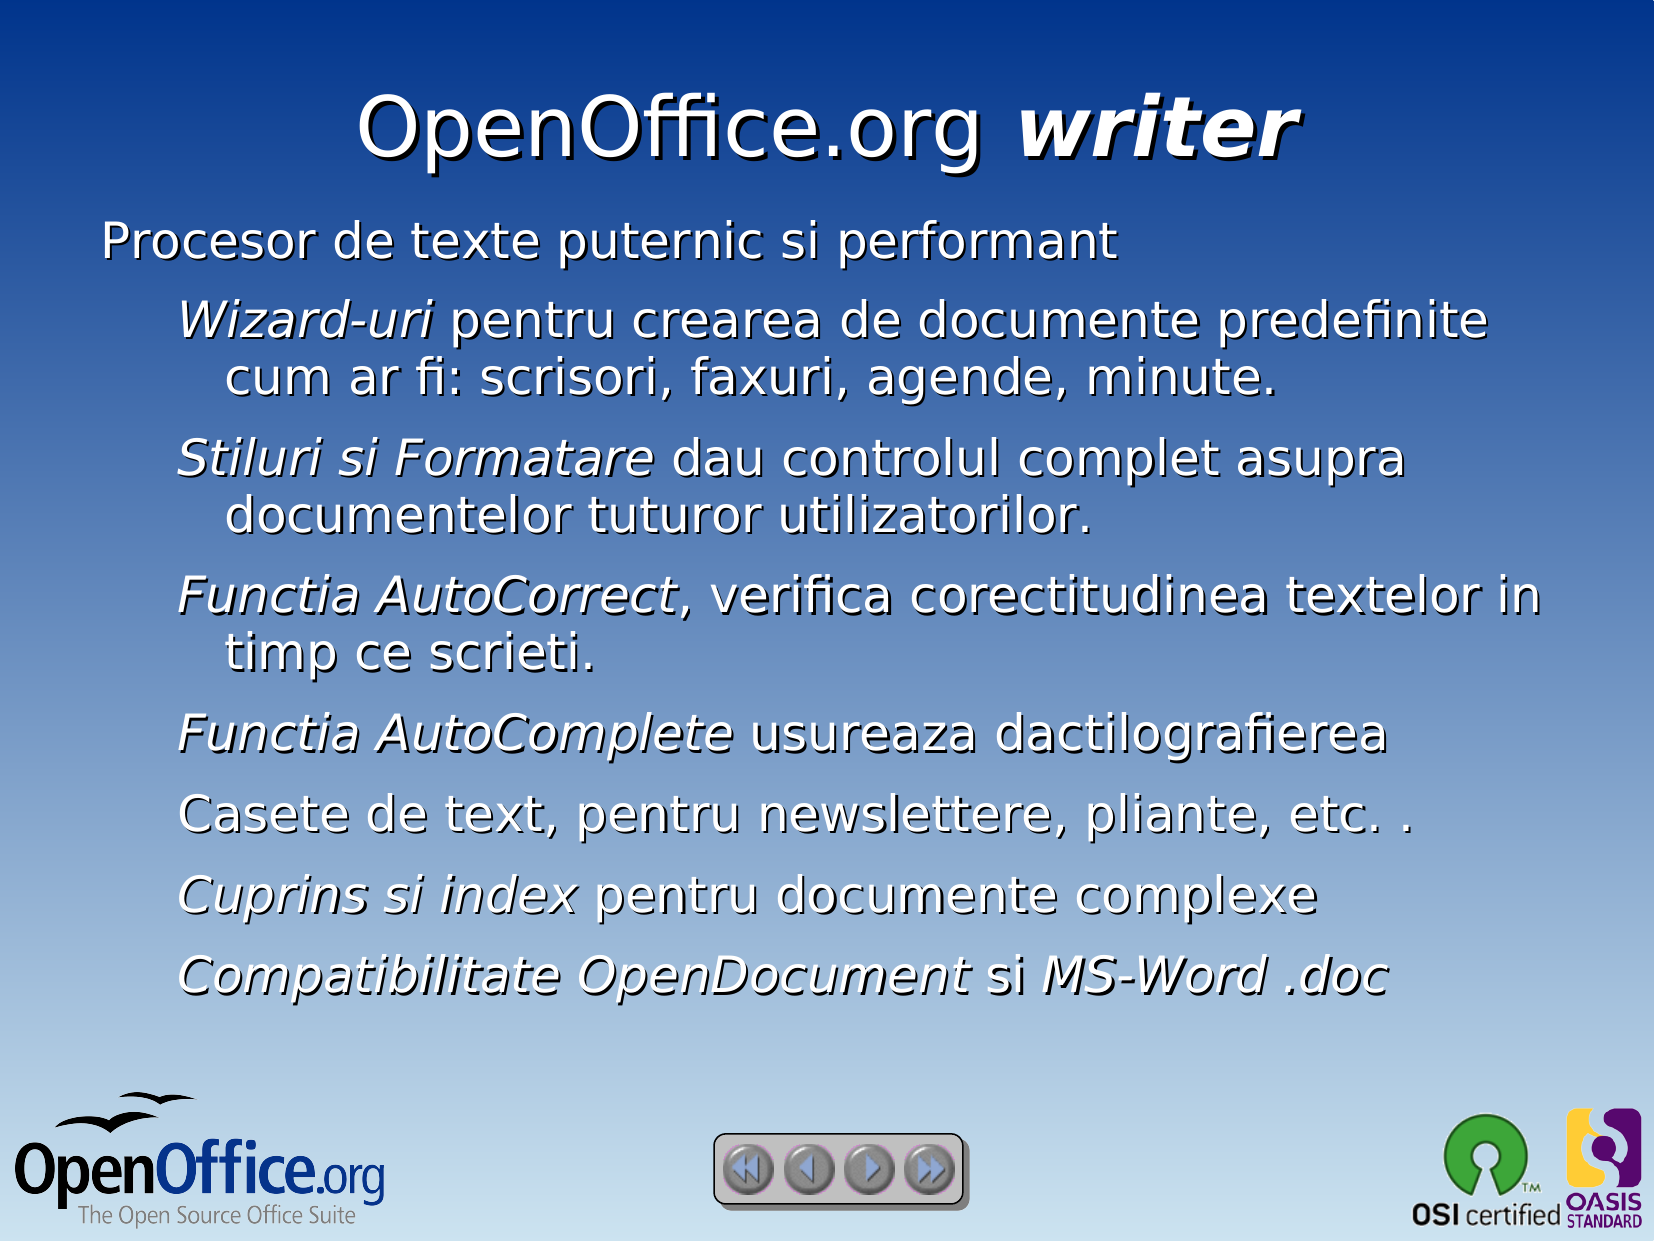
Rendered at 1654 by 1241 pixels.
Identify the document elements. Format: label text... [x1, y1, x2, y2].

text_box [714, 1133, 963, 1204]
picture [723, 1144, 774, 1195]
title OpenOffice.org writer [82, 49, 1571, 208]
picture [1405, 1102, 1654, 1238]
picture [844, 1144, 895, 1195]
picture [15, 1092, 384, 1229]
picture [784, 1144, 835, 1195]
picture [904, 1144, 955, 1195]
list Procesor de texte puternic si performant Wizard-uri pentru crearea de documente predefinite cum ar fi: scrisori, faxuri, agende, minute. Stiluri si Formatare dau controlul complet asupra documentelor tuturor utilizatorilor. Functia AutoCorrect, verifica corectitudinea textelor in timp ce scrieti. Functia AutoComplete usureaza dactilografierea Casete de text, pentru newslettere, pliante, etc. . Cuprins si index pentru documente complexe Compatibilitate OpenDocument si MS-Word .doc [82, 212, 1571, 1076]
